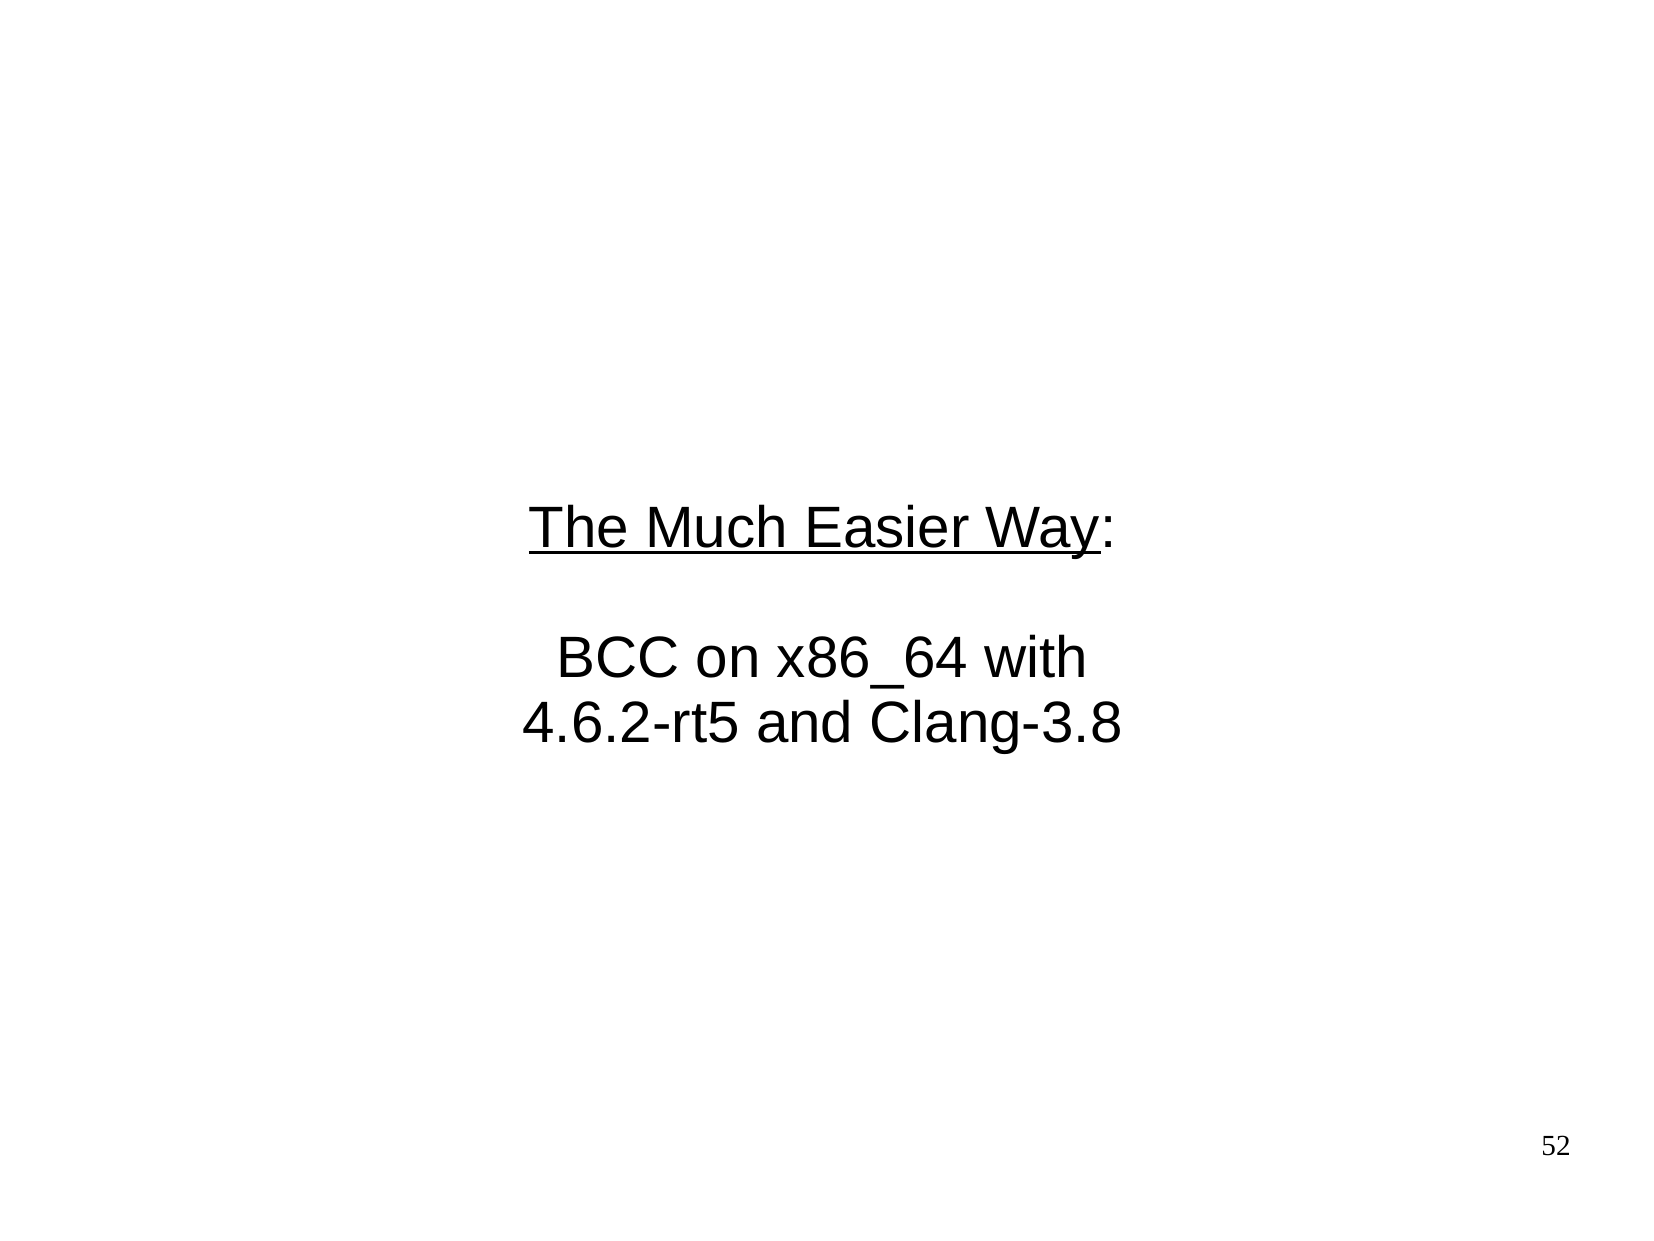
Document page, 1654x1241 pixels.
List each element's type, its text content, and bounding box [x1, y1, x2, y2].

title The Much Easier Way: BCC on x86_64 with 4.6.2-rt5 and Clang-3.8 [75, 49, 1571, 1201]
